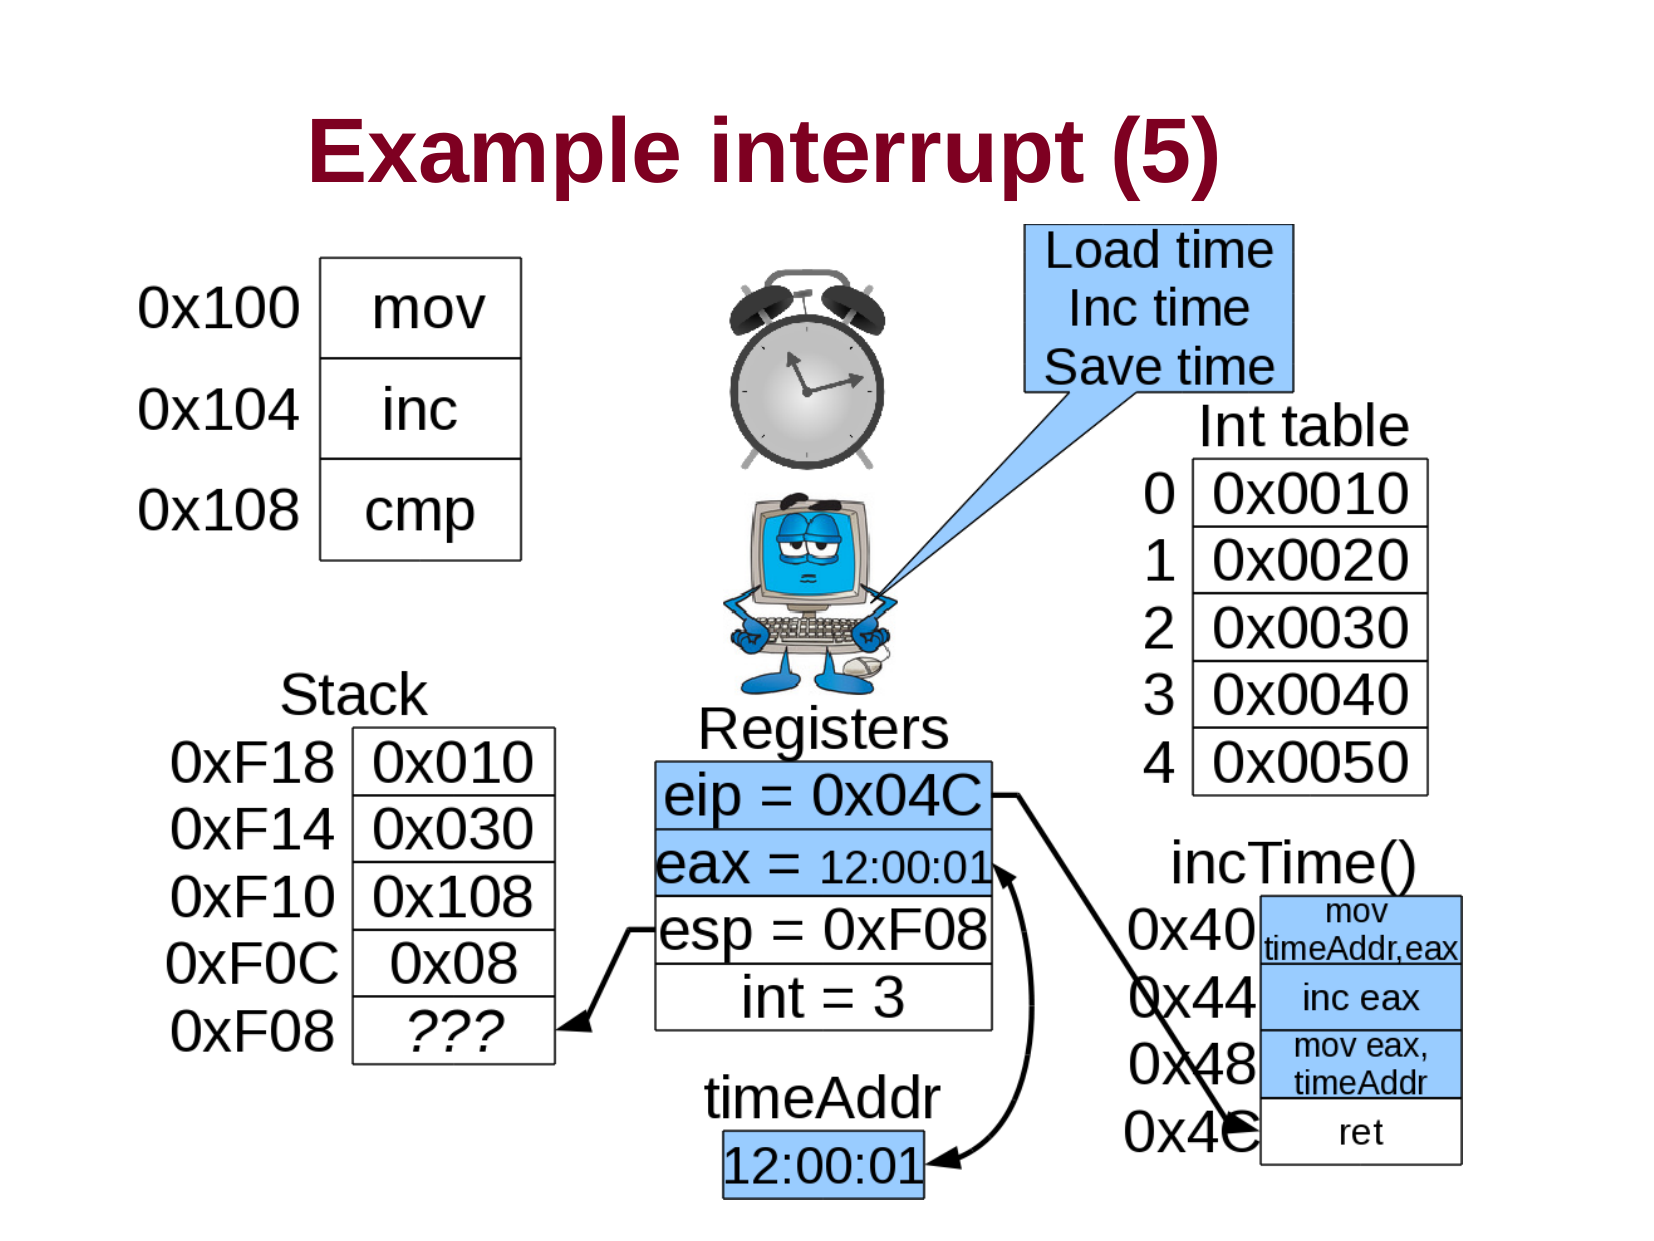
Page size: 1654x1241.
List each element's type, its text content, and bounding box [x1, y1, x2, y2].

picture [0, 0, 1654, 1241]
title Example interrupt (5) [118, 94, 1412, 207]
